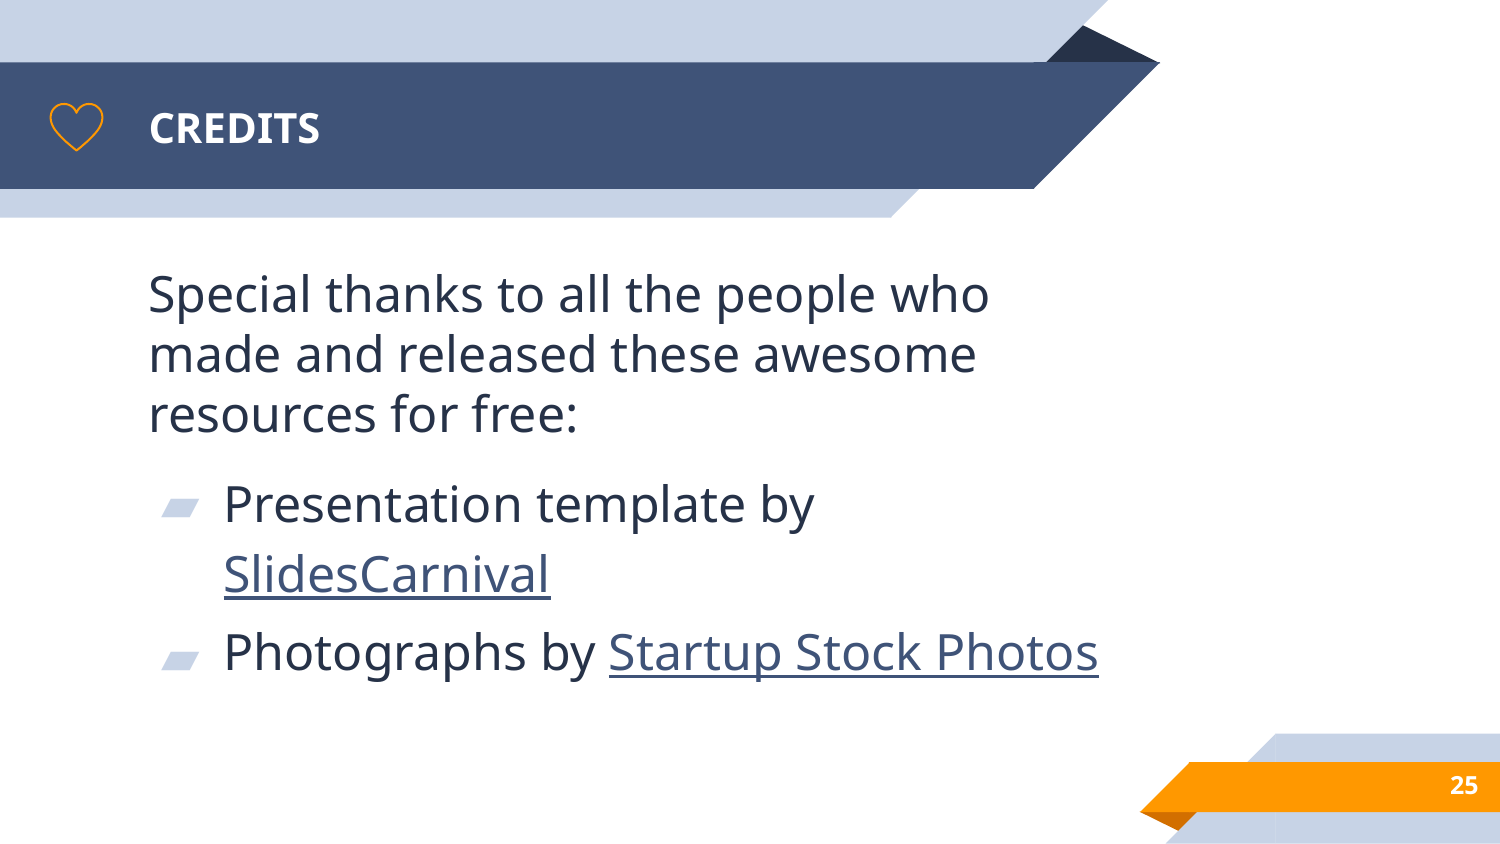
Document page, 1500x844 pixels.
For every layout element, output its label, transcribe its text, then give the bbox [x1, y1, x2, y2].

title CREDITS [133, 64, 1035, 190]
slide_number <número> [1249, 760, 1494, 813]
list Special thanks to all the people who made and released these awesome resources for free: Presentation template by SlidesCarnival Photographs by Startup Stock Photos [133, 217, 1140, 734]
